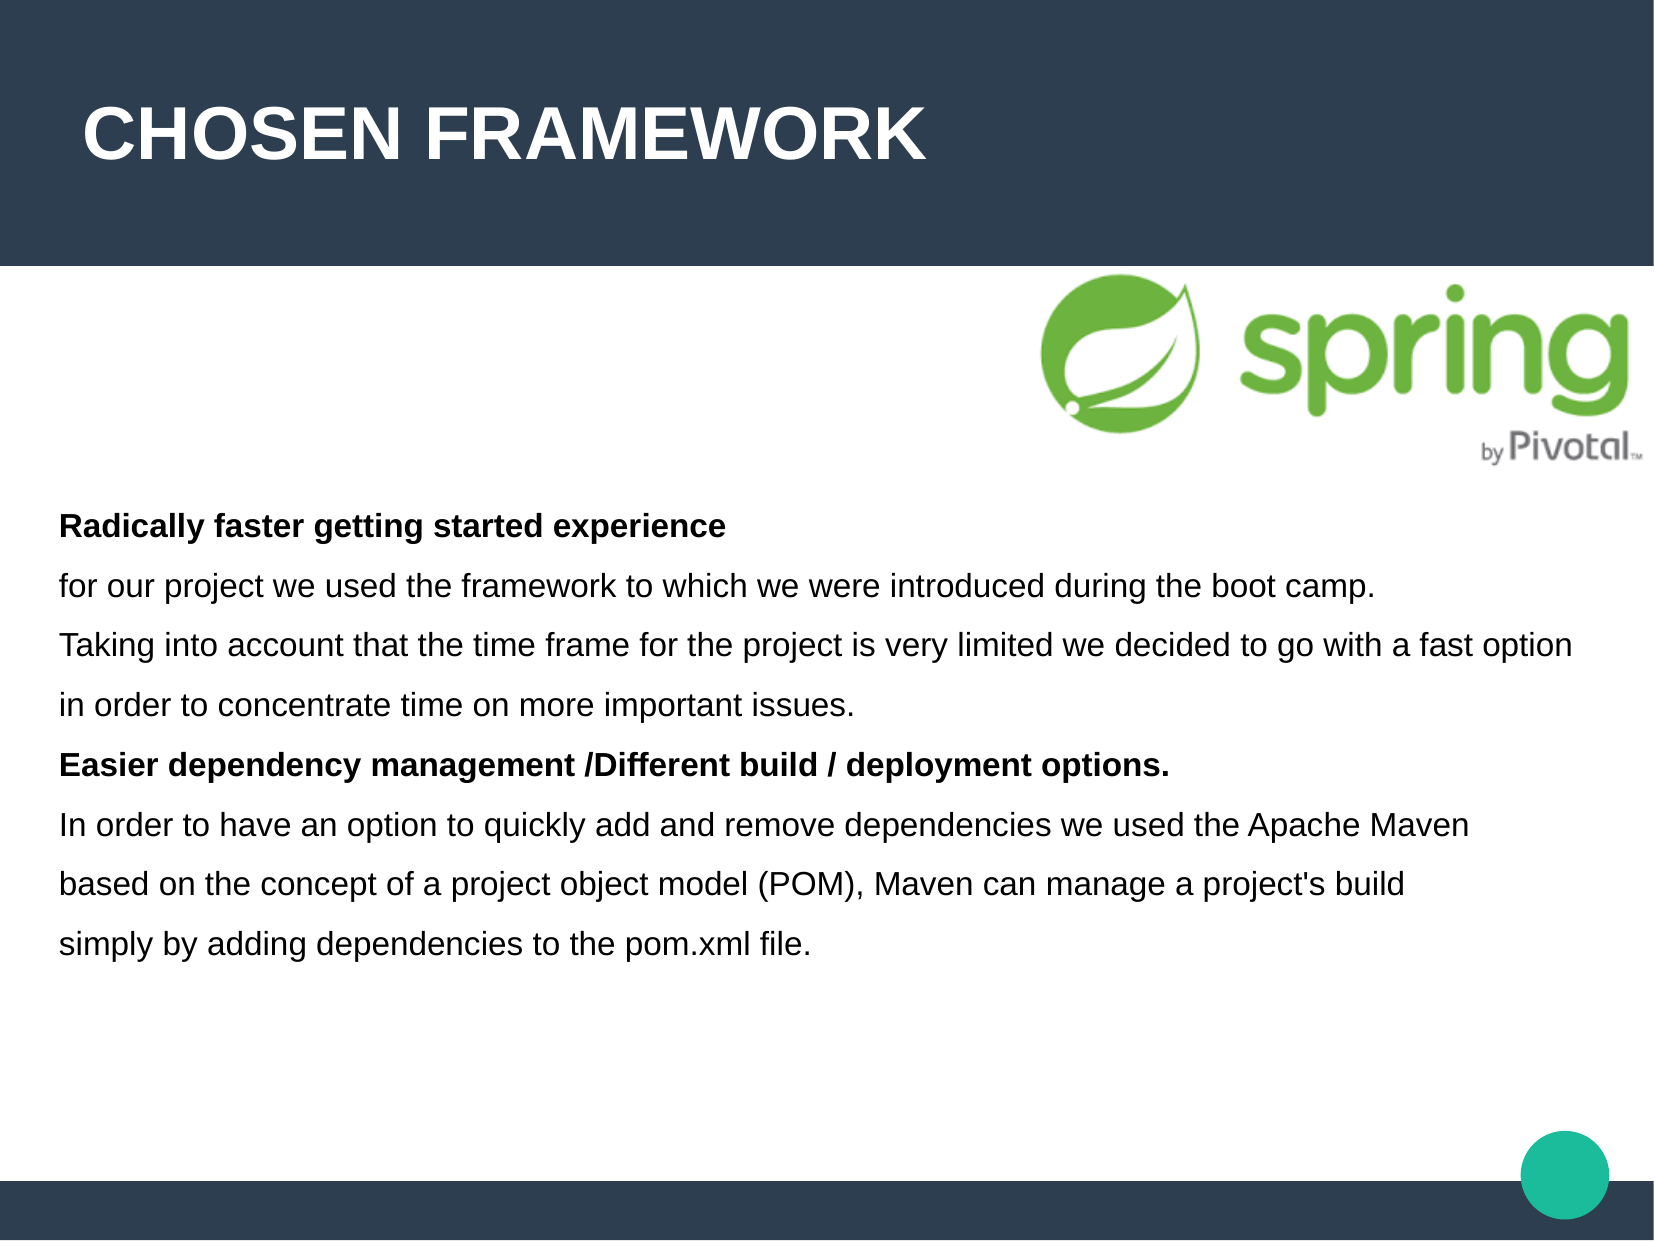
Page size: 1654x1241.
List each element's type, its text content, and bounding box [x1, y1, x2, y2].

title CHOSEN FRAMEWORK [82, 49, 1571, 211]
list Radically faster getting started experience for our project we used the framework to which we were introduced during the boot camp. Taking into account that the time frame for the project is very limited we decided to go with a fast option in order to concentrate time on more important issues. Easier dependency management /Different build / deployment options. In order to have an option to quickly add and remove dependencies we used the Apache Maven based on the concept of a project object model (POM), Maven can manage a project's build simply by adding dependencies to the pom.xml file. [59, 324, 1595, 1152]
picture [1034, 269, 1651, 470]
